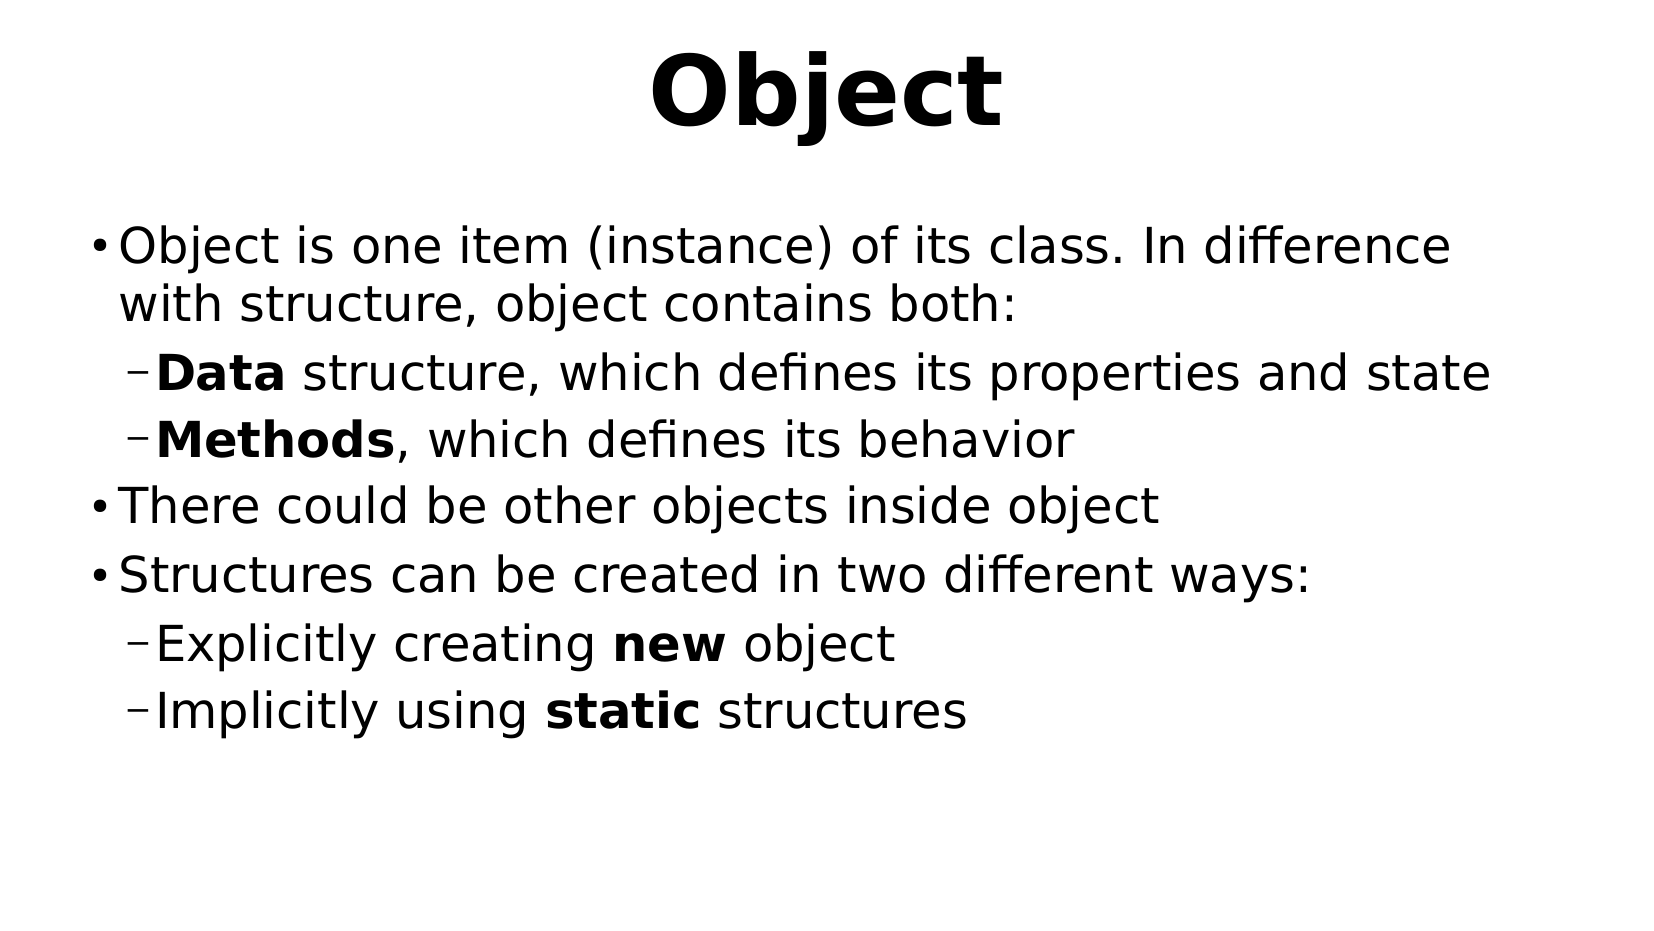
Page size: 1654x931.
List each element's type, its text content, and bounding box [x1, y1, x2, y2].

list Object is one item (instance) of its class. In difference with structure, object contains both: Data structure, which defines its properties and state Methods, which defines its behavior There could be other objects inside object Structures can be created in two different ways: Explicitly creating new object Implicitly using static structures [82, 217, 1538, 758]
title Object [82, 34, 1571, 149]
